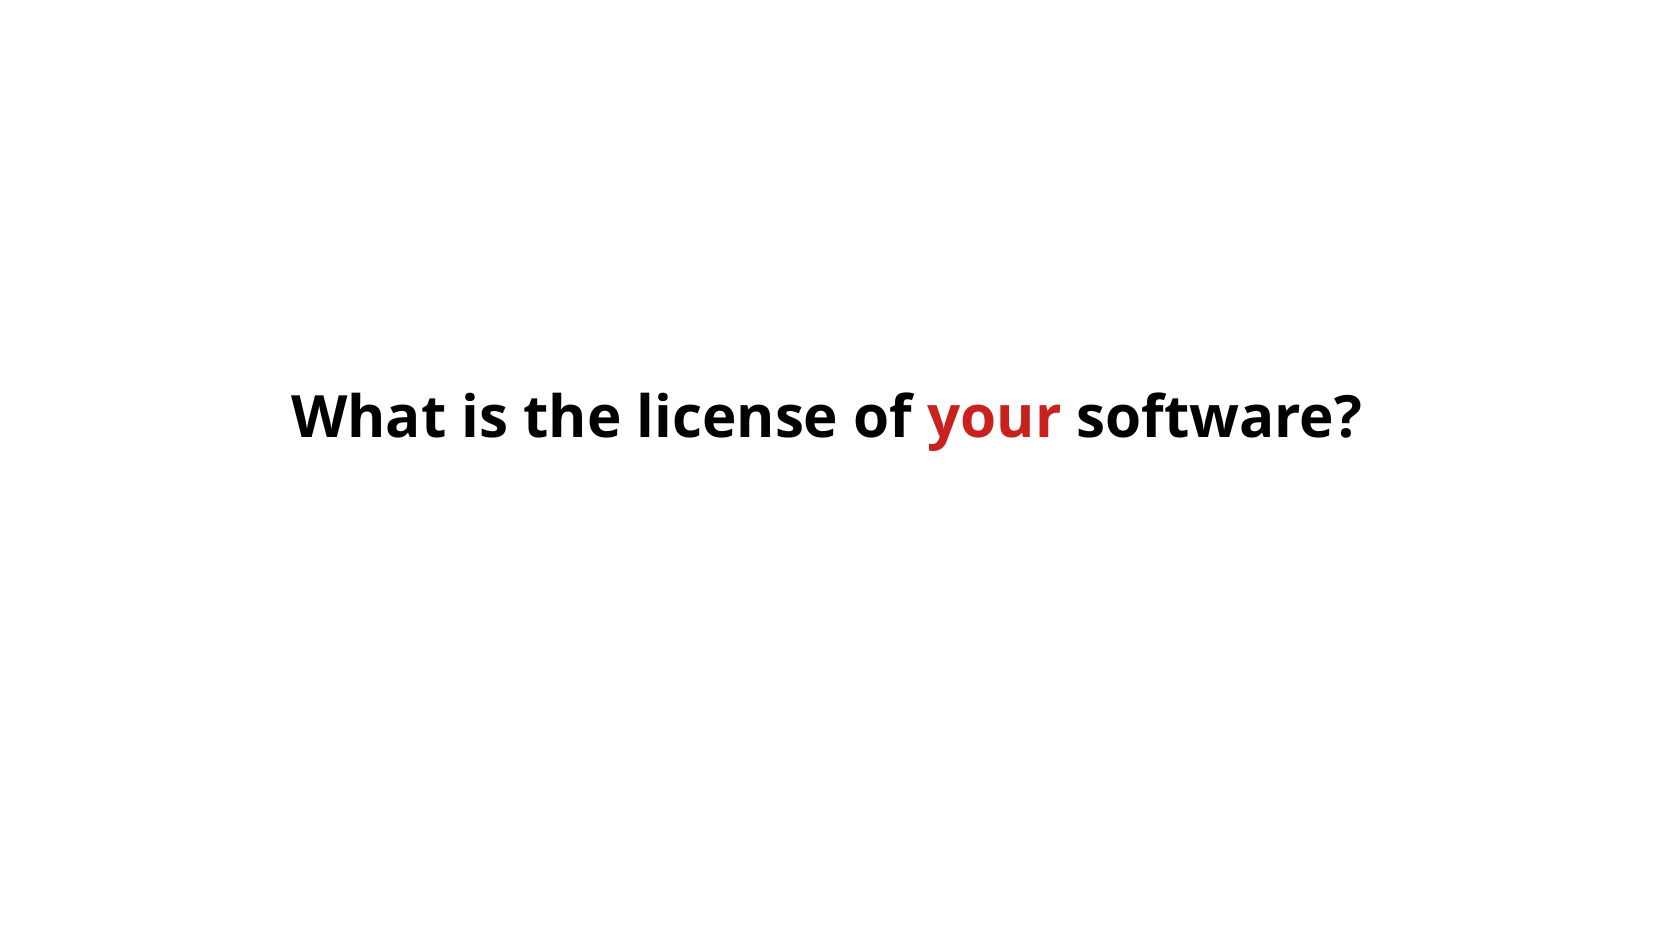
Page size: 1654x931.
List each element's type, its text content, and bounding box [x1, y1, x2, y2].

title What is the license of your software? [70, 342, 1583, 448]
